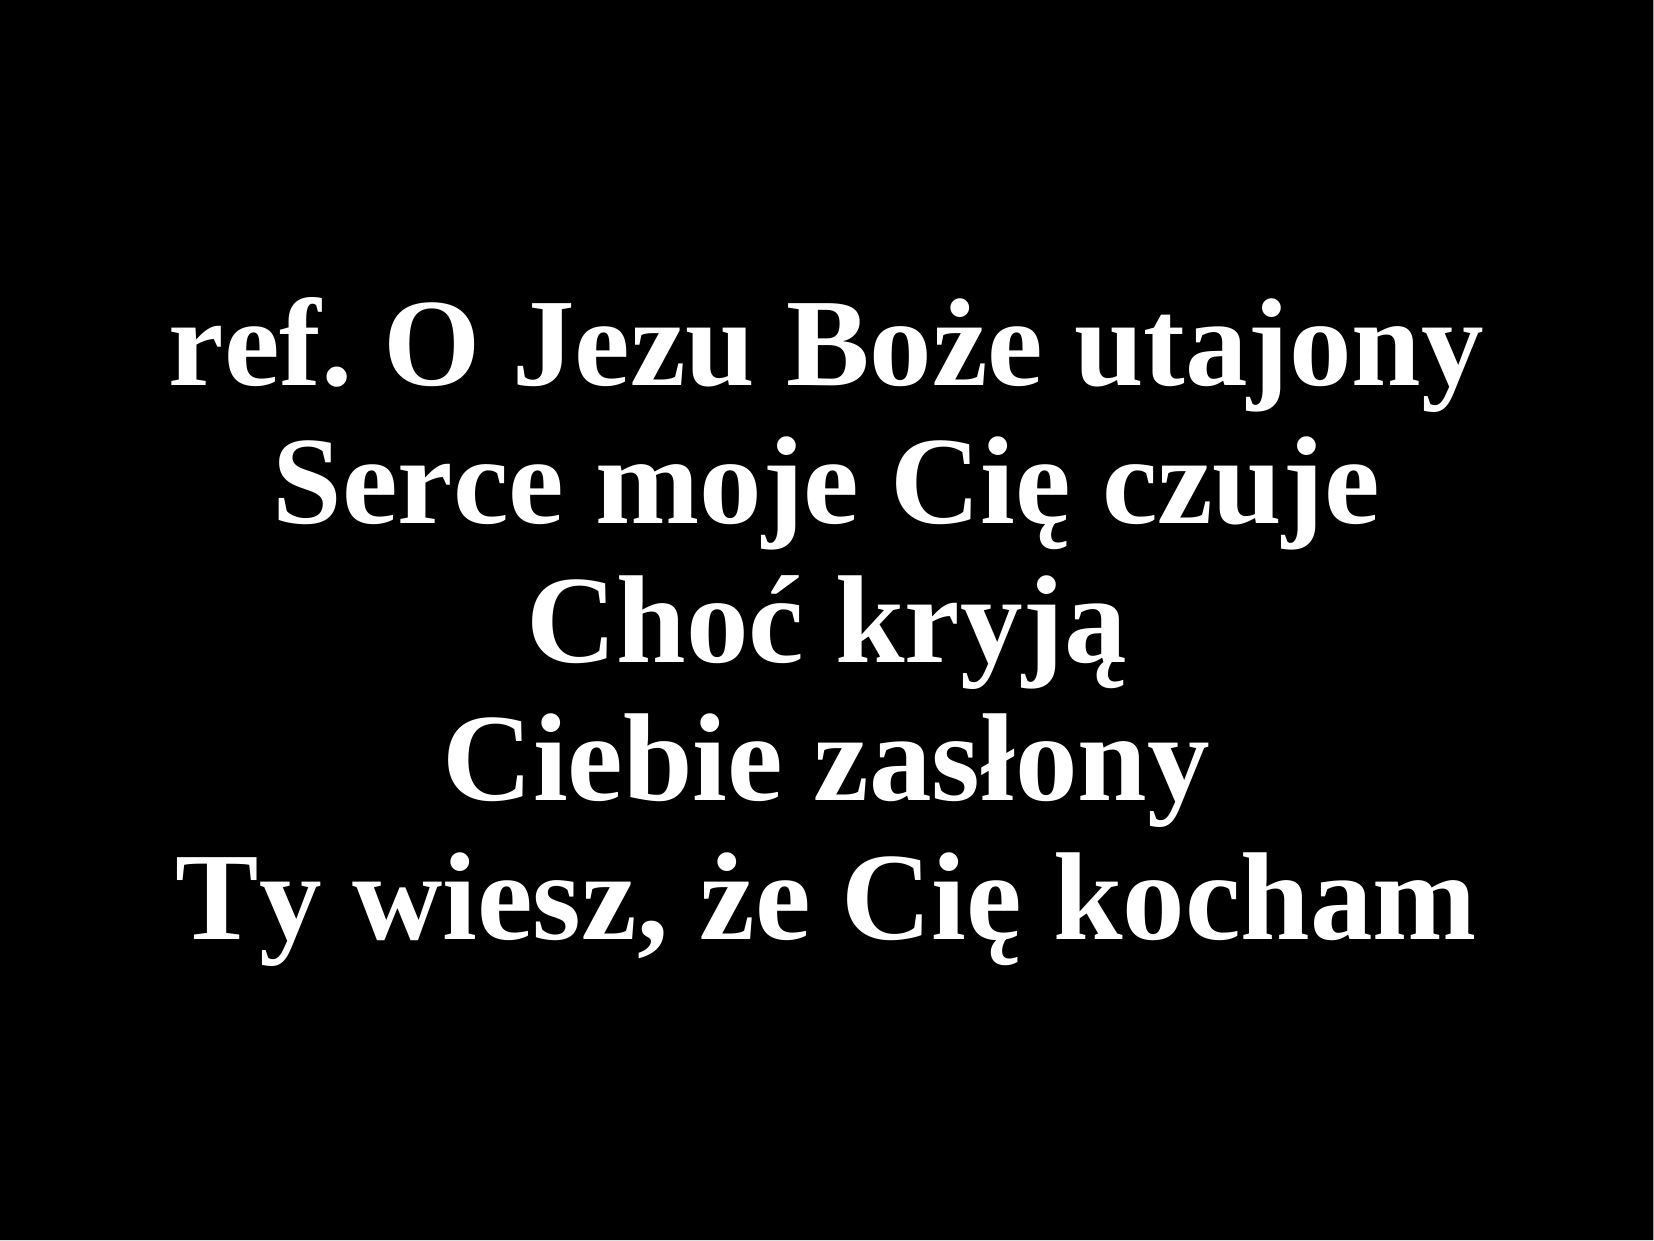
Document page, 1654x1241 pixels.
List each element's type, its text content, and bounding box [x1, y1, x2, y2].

title ref. O Jezu Boże utajony Serce moje Cię czuje Choć kryją Ciebie zasłony Ty wiesz, że Cię kocham [0, 0, 1654, 1241]
